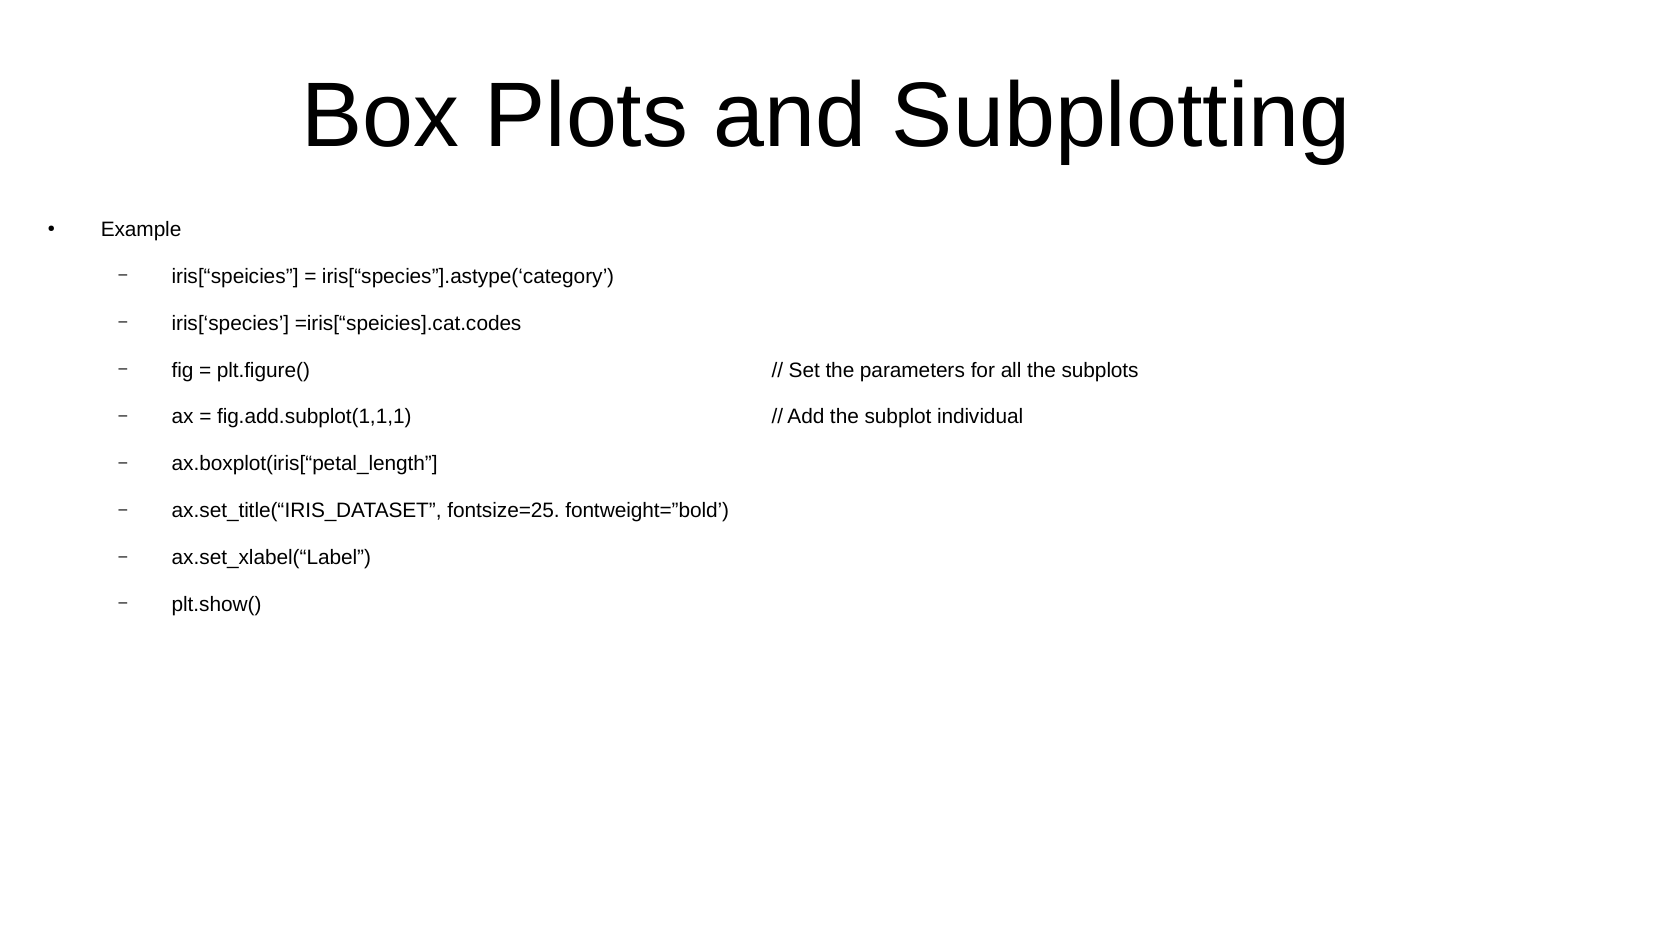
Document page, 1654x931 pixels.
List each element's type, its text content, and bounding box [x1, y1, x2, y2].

list Example iris[“speicies”] = iris[“species”].astype(‘category’) iris[‘species’] =iris[“speicies].cat.codes fig = plt.figure() // Set the parameters for all the subplots ax = fig.add.subplot(1,1,1) // Add the subplot individual ax.boxplot(iris[“petal_length”] ax.set_title(“IRIS_DATASET”, fontsize=25. fontweight=”bold’) ax.set_xlabel(“Label”) plt.show() [30, 217, 1571, 901]
title Box Plots and Subplotting [82, 37, 1571, 193]
